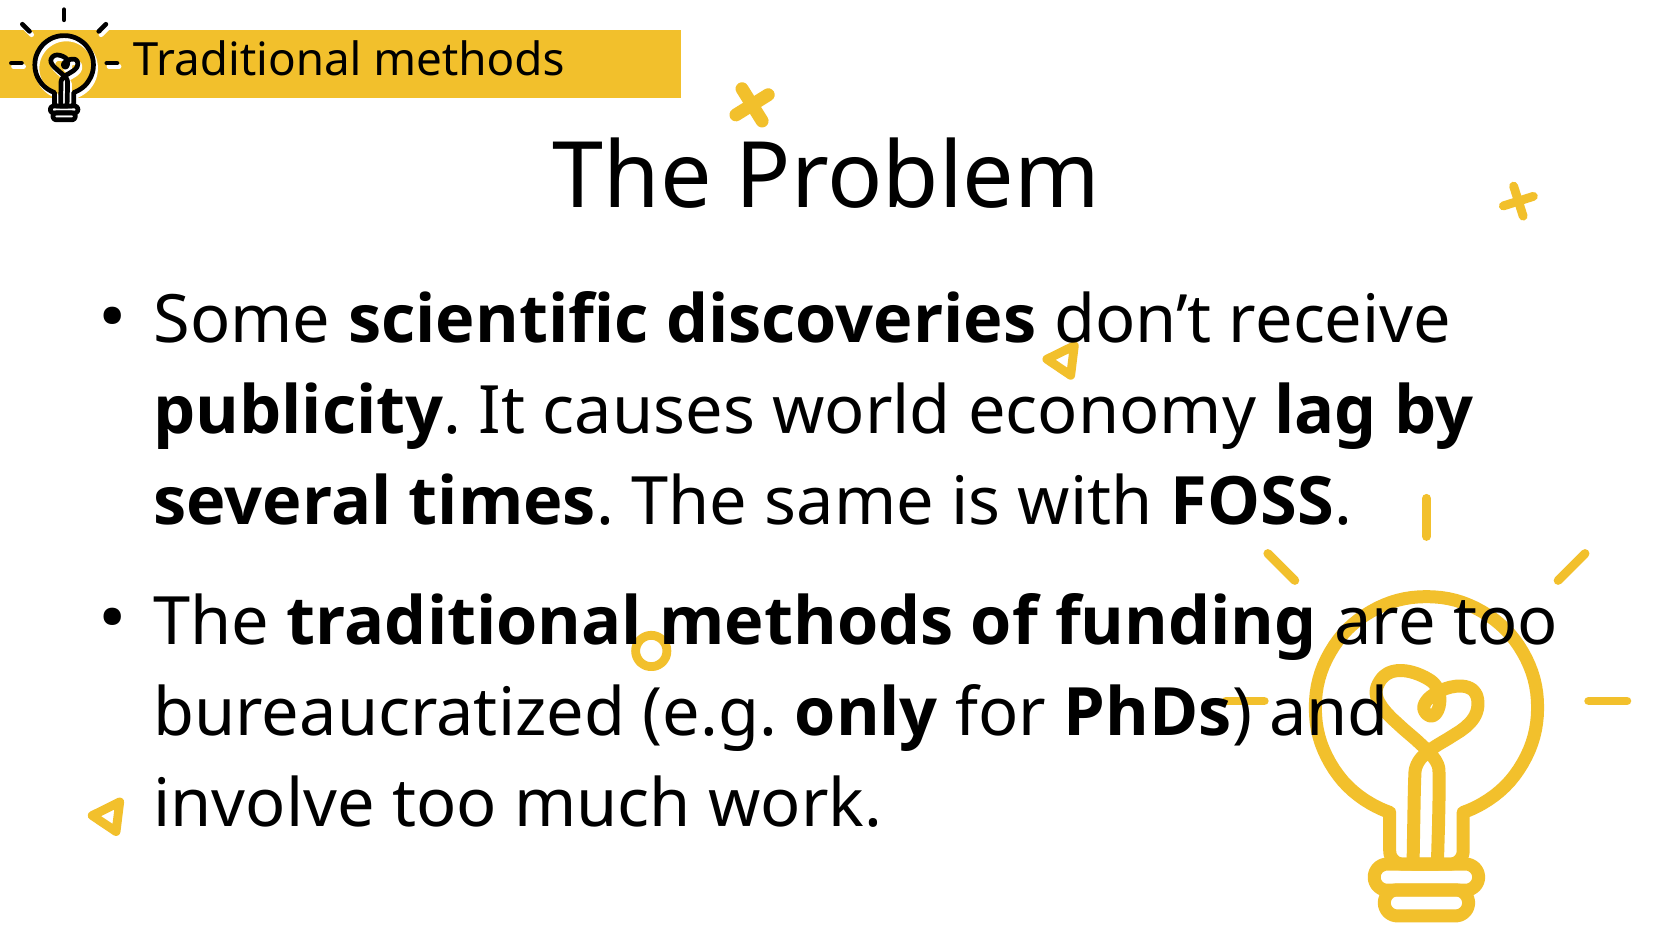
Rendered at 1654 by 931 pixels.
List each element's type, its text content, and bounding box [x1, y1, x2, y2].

list Some scientific discoveries don’t receive publicity. It causes world economy lag by several times. The same is with FOSS. The traditional methods of funding are too bureaucratized (e.g. only for PhDs) and involve too much work. [82, 271, 1571, 857]
subtitle Traditional methods [132, 17, 677, 97]
title The Problem [82, 94, 1571, 250]
